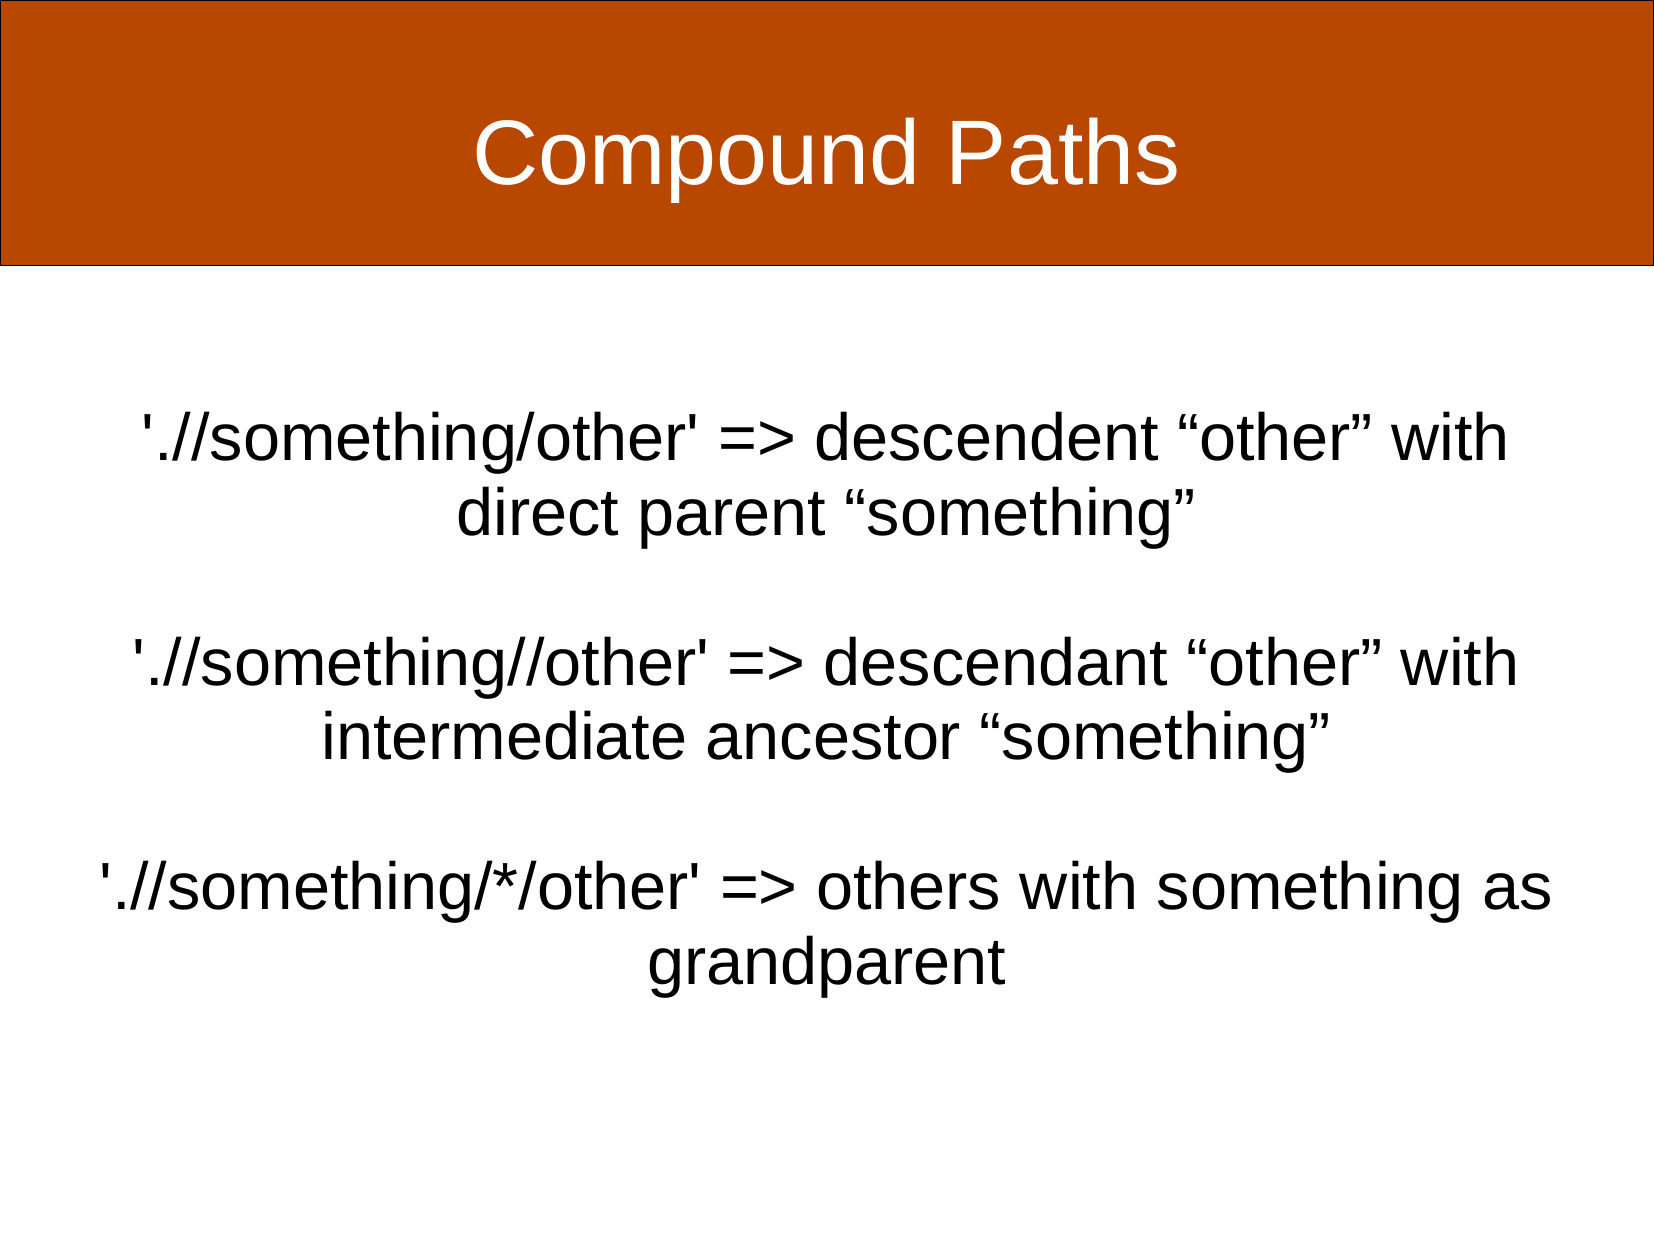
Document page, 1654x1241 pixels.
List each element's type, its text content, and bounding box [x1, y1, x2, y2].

title Compound Paths [82, 56, 1571, 250]
subtitle './/something/other' => descendent “other” with direct parent “something” './/something//other' => descendant “other” with intermediate ancestor “something” './/something/*/other' => others with something as grandparent [82, 297, 1571, 1102]
